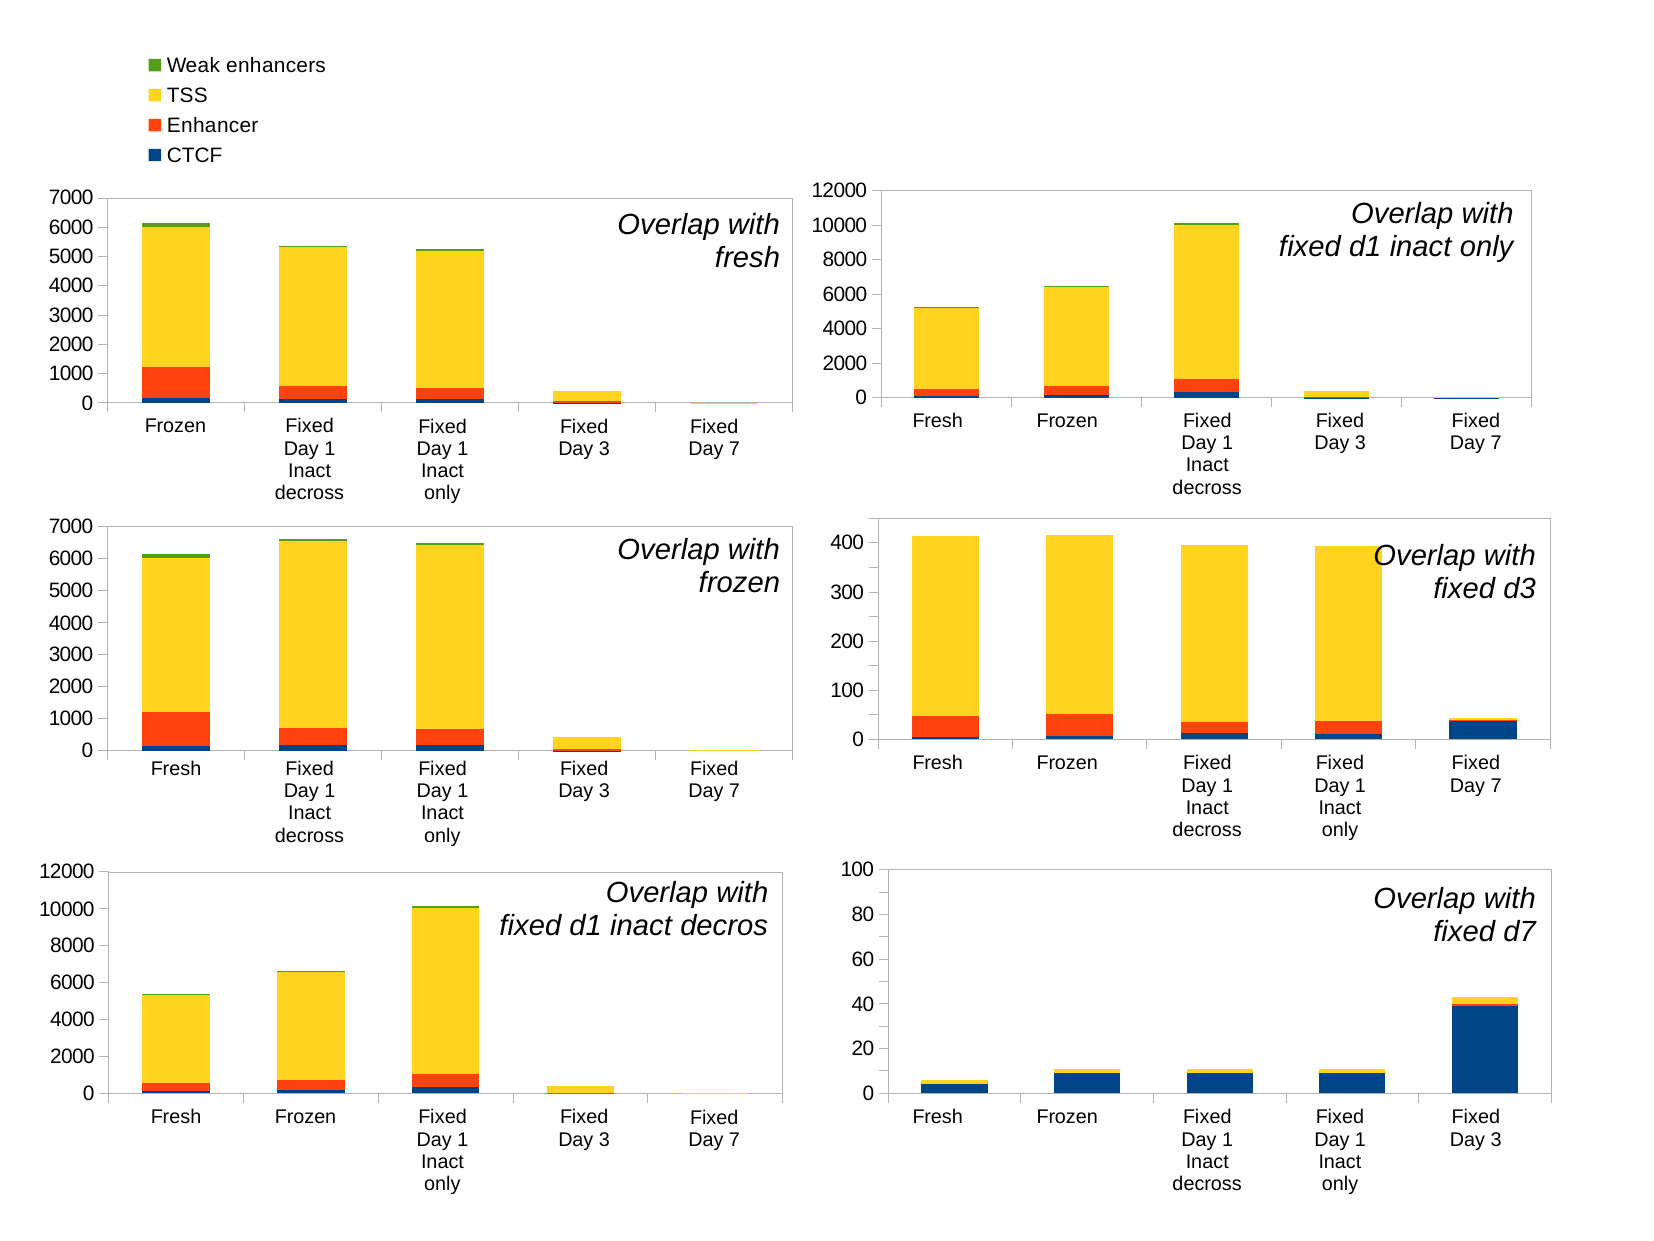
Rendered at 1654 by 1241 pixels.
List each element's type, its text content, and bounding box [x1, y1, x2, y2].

chart [23, 855, 799, 1111]
text_box Fixed Day 7 [673, 750, 755, 810]
text_box Overlap with fresh [602, 200, 796, 282]
text_box Fixed Day 1 Inact decross [1157, 401, 1257, 506]
text_box Overlap with fixed d7 [1358, 874, 1552, 955]
text_box Fresh [897, 401, 978, 439]
text_box Overlap with fixed d1 inact only [1264, 189, 1529, 270]
text_box Fixed Day 3 [543, 1098, 625, 1159]
text_box Fixed Day 7 [1435, 744, 1517, 804]
text_box Fixed Day 7 [673, 1098, 755, 1159]
text_box Fixed Day 1 Inact only [1299, 744, 1381, 849]
text_box Fixed Day 1 Inact only [401, 750, 484, 855]
text_box Fixed Day 3 [543, 407, 625, 468]
text_box Fixed Day 1 Inact decross [1157, 1098, 1257, 1203]
text_box Fresh [897, 1098, 978, 1136]
text_box Frozen [260, 1098, 352, 1136]
text_box Fixed Day 1 Inact decross [260, 750, 360, 854]
text_box Overlap with fixed d1 inact decros [484, 868, 784, 949]
text_box Fixed Day 3 [1435, 1098, 1517, 1159]
text_box Frozen [130, 407, 222, 445]
text_box Frozen [1021, 401, 1114, 439]
text_box Fresh [136, 750, 217, 788]
text_box Fixed Day 3 [543, 750, 625, 810]
chart [33, 174, 1547, 420]
chart [825, 852, 1567, 1111]
text_box Fixed Day 1 Inact decross [1157, 744, 1257, 849]
chart [33, 510, 808, 768]
text_box Frozen [1021, 744, 1114, 782]
chart [815, 513, 1566, 756]
text_box Fresh [136, 1098, 217, 1136]
text_box Overlap with frozen [602, 525, 796, 607]
text_box Fixed Day 1 Inact only [401, 407, 484, 512]
text_box Overlap with fixed d3 [1358, 531, 1552, 613]
text_box Fixed Day 1 Inact only [401, 1098, 484, 1203]
text_box Fixed Day 7 [1435, 401, 1517, 462]
text_box Fresh [897, 744, 978, 782]
text_box Fixed Day 3 [1299, 401, 1381, 462]
text_box Frozen [1021, 1098, 1114, 1136]
text_box Fixed Day 1 Inact decross [260, 407, 360, 512]
text_box Fixed Day 1 Inact only [1299, 1098, 1381, 1203]
text_box Fixed Day 7 [673, 407, 755, 468]
picture [141, 47, 333, 173]
